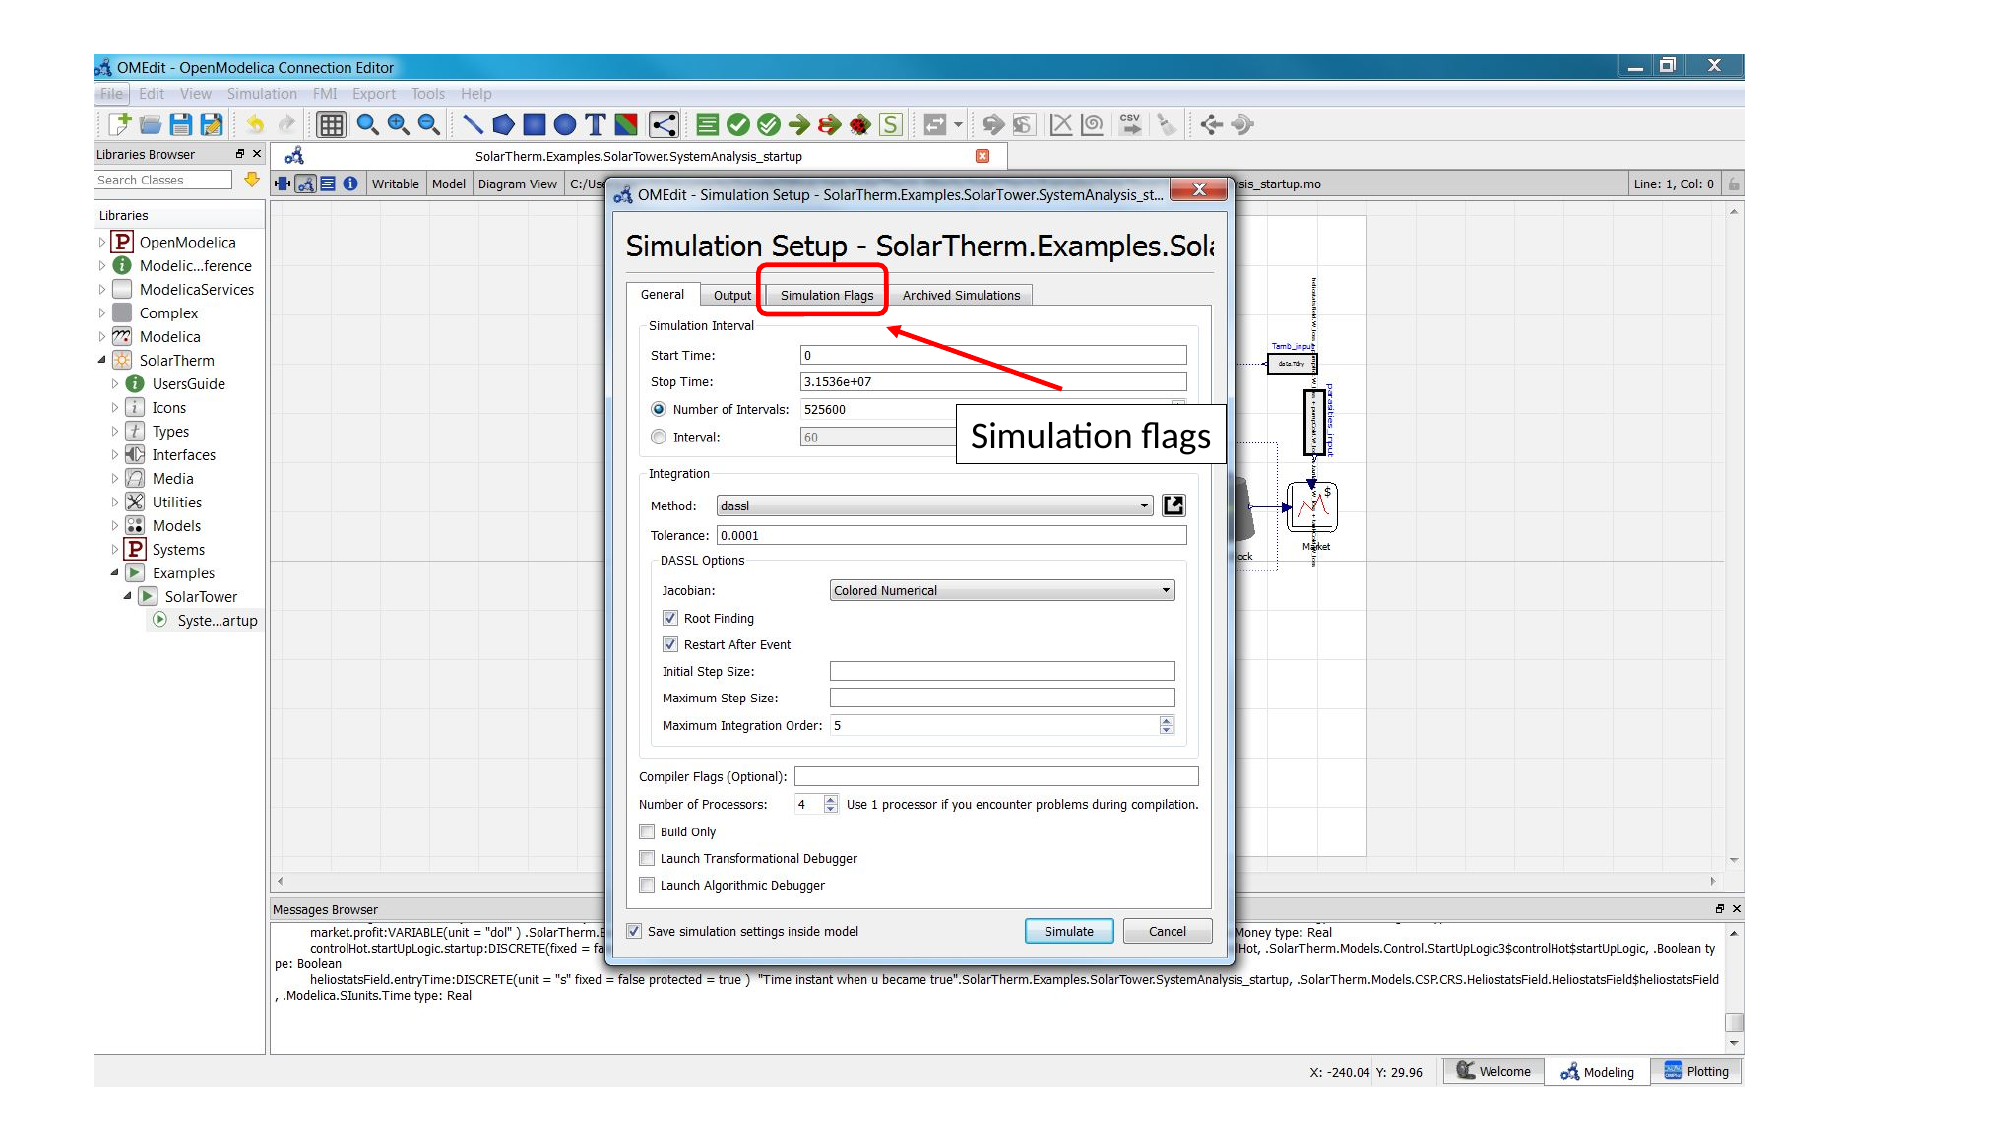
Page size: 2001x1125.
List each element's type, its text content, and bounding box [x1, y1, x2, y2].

text_box Simulation flags [956, 404, 1227, 464]
picture [94, 54, 1745, 1087]
